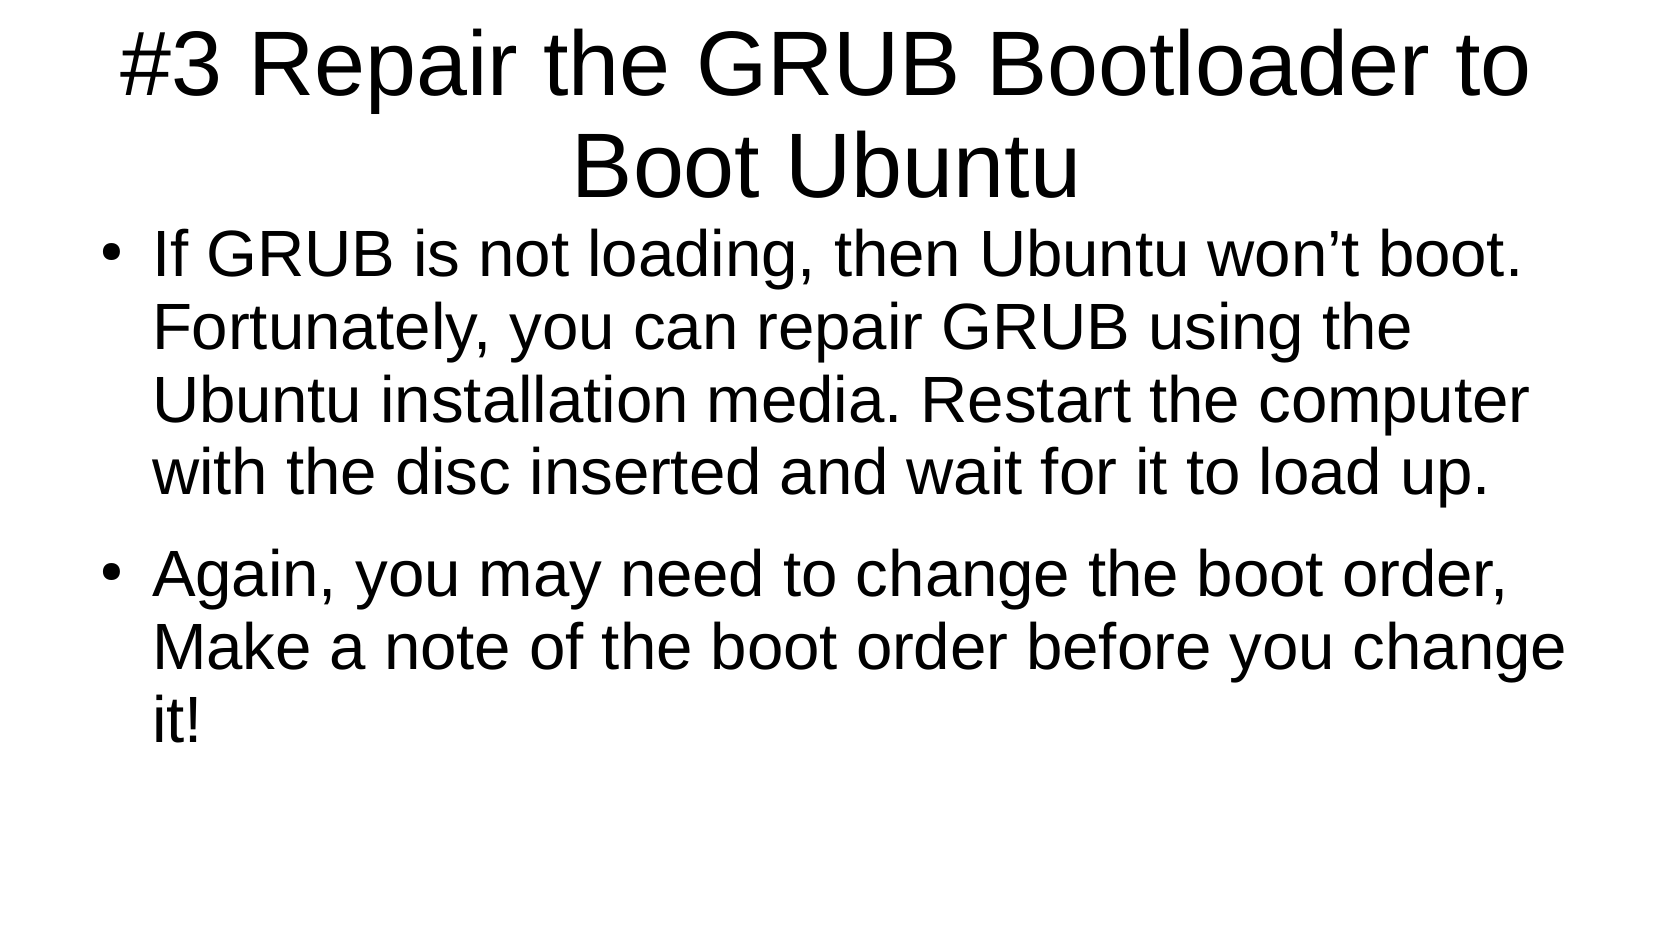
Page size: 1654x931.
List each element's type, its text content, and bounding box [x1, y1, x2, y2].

list If GRUB is not loading, then Ubuntu won’t boot. Fortunately, you can repair GRUB using the Ubuntu installation media. Restart the computer with the disc inserted and wait for it to load up. Again, you may need to change the boot order, Make a note of the boot order before you change it! [82, 217, 1571, 758]
title #3 Repair the GRUB Bootloader to Boot Ubuntu [82, 12, 1571, 217]
